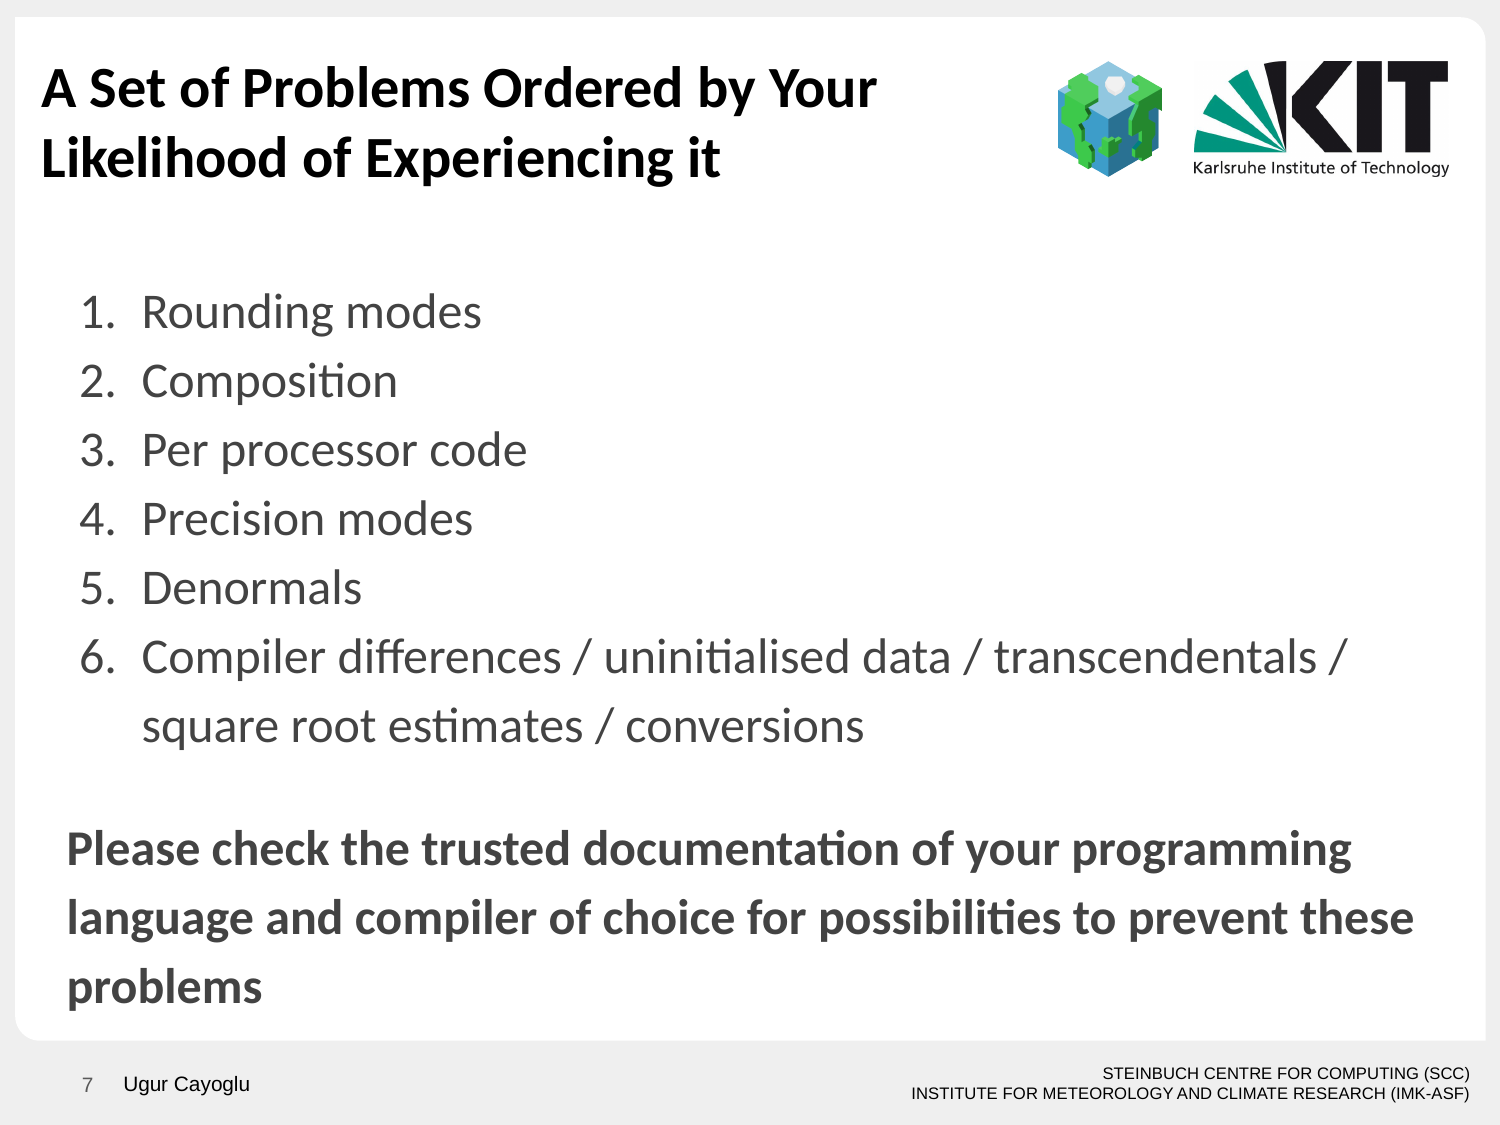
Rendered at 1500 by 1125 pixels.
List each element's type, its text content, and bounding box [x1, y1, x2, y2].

text_box Please check the trusted documentation of your programming language and compiler of choice for possibilities to prevent these problems [51, 791, 1460, 933]
picture [1058, 61, 1162, 177]
title A Set of Problems Ordered by Your Likelihood of Experiencing it [26, 39, 1027, 200]
text_box STEINBUCH CENTRE FOR COMPUTING (SCC) INSTITUTE FOR METEOROLOGY AND CLIMATE RESEARCH (IMK-ASF) [420, 1040, 1486, 1125]
text_box Ugur Cayoglu [108, 1057, 764, 1109]
picture [1194, 61, 1449, 177]
text_box [15, 17, 1486, 1041]
list Rounding modes Composition Per processor code Precision modes Denormals Compiler differences / uninitialised data / transcendentals / square root estimates / conversions [51, 254, 1433, 781]
slide_number <number> [18, 1040, 109, 1125]
